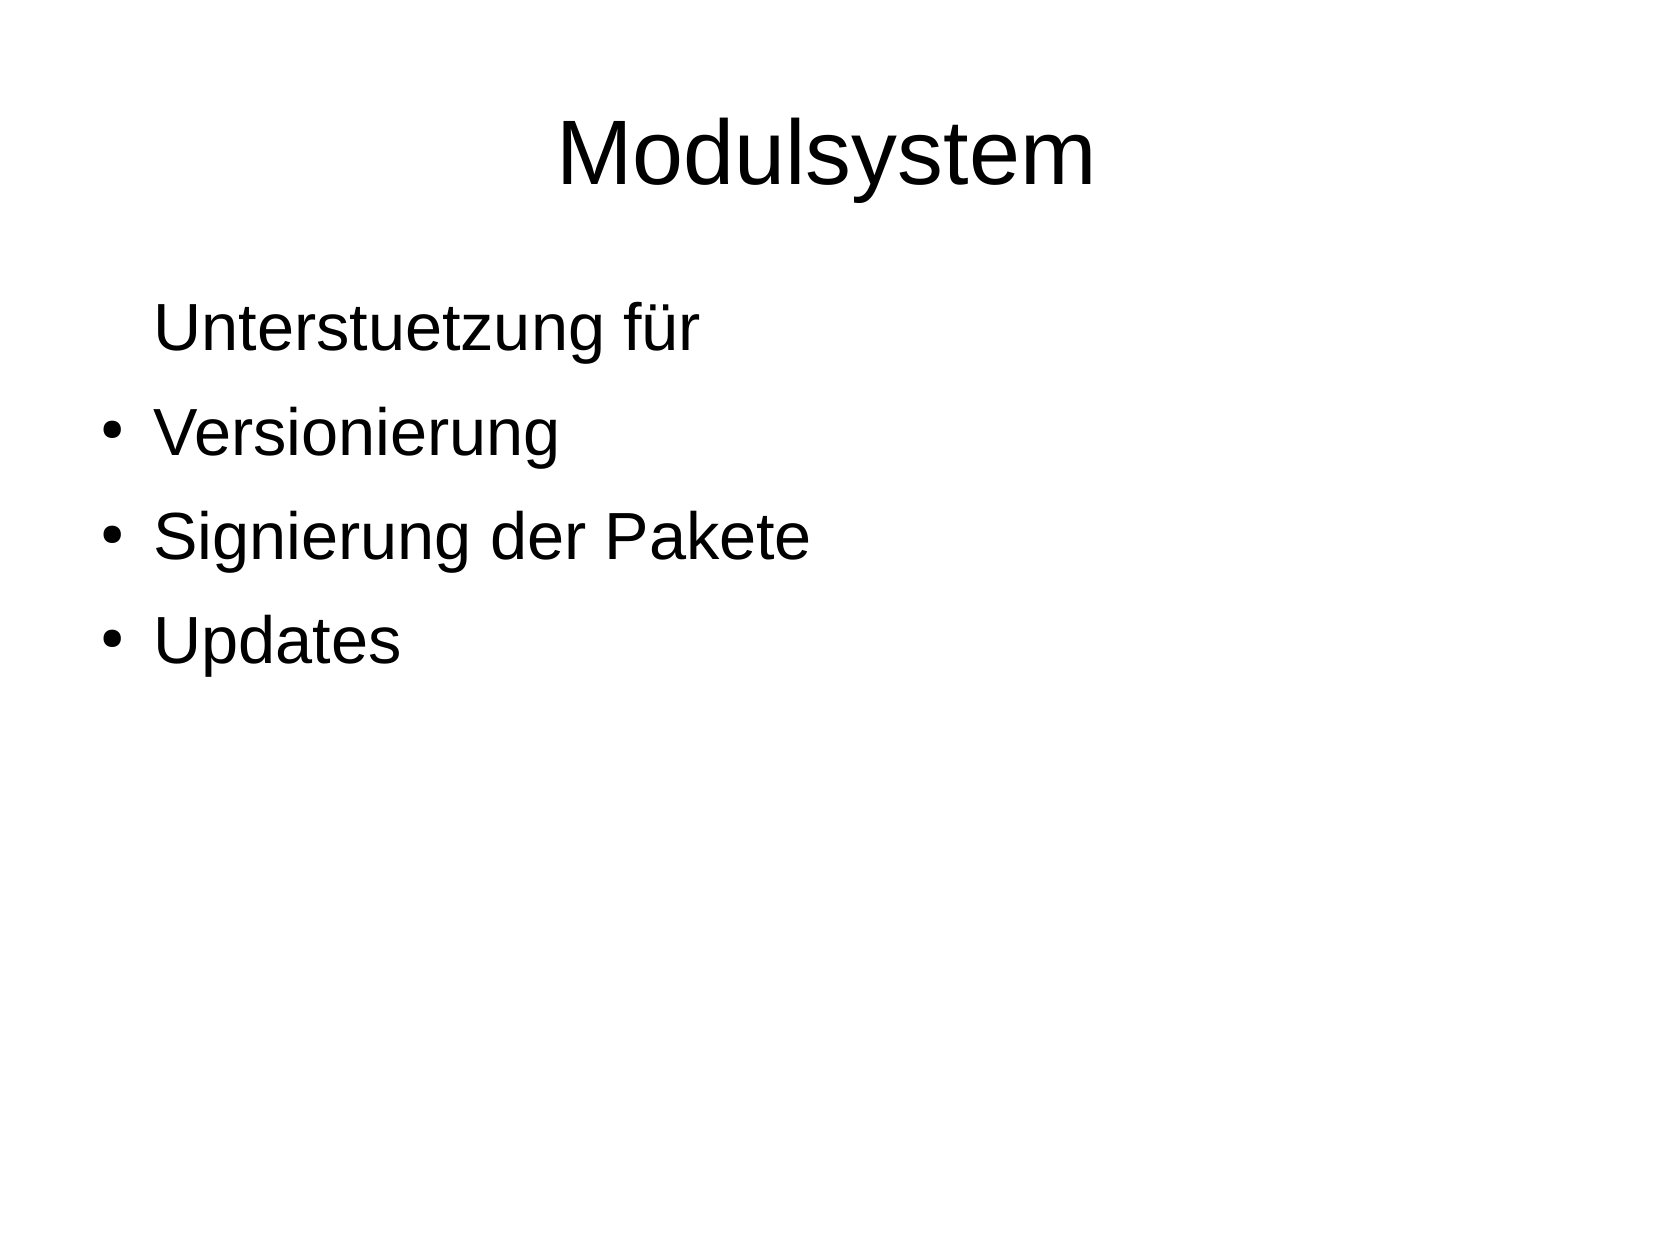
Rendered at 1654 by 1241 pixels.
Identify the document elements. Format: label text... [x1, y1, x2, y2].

list Unterstuetzung für Versionierung Signierung der Pakete Updates [82, 290, 1571, 1109]
title Modulsystem [82, 49, 1571, 257]
